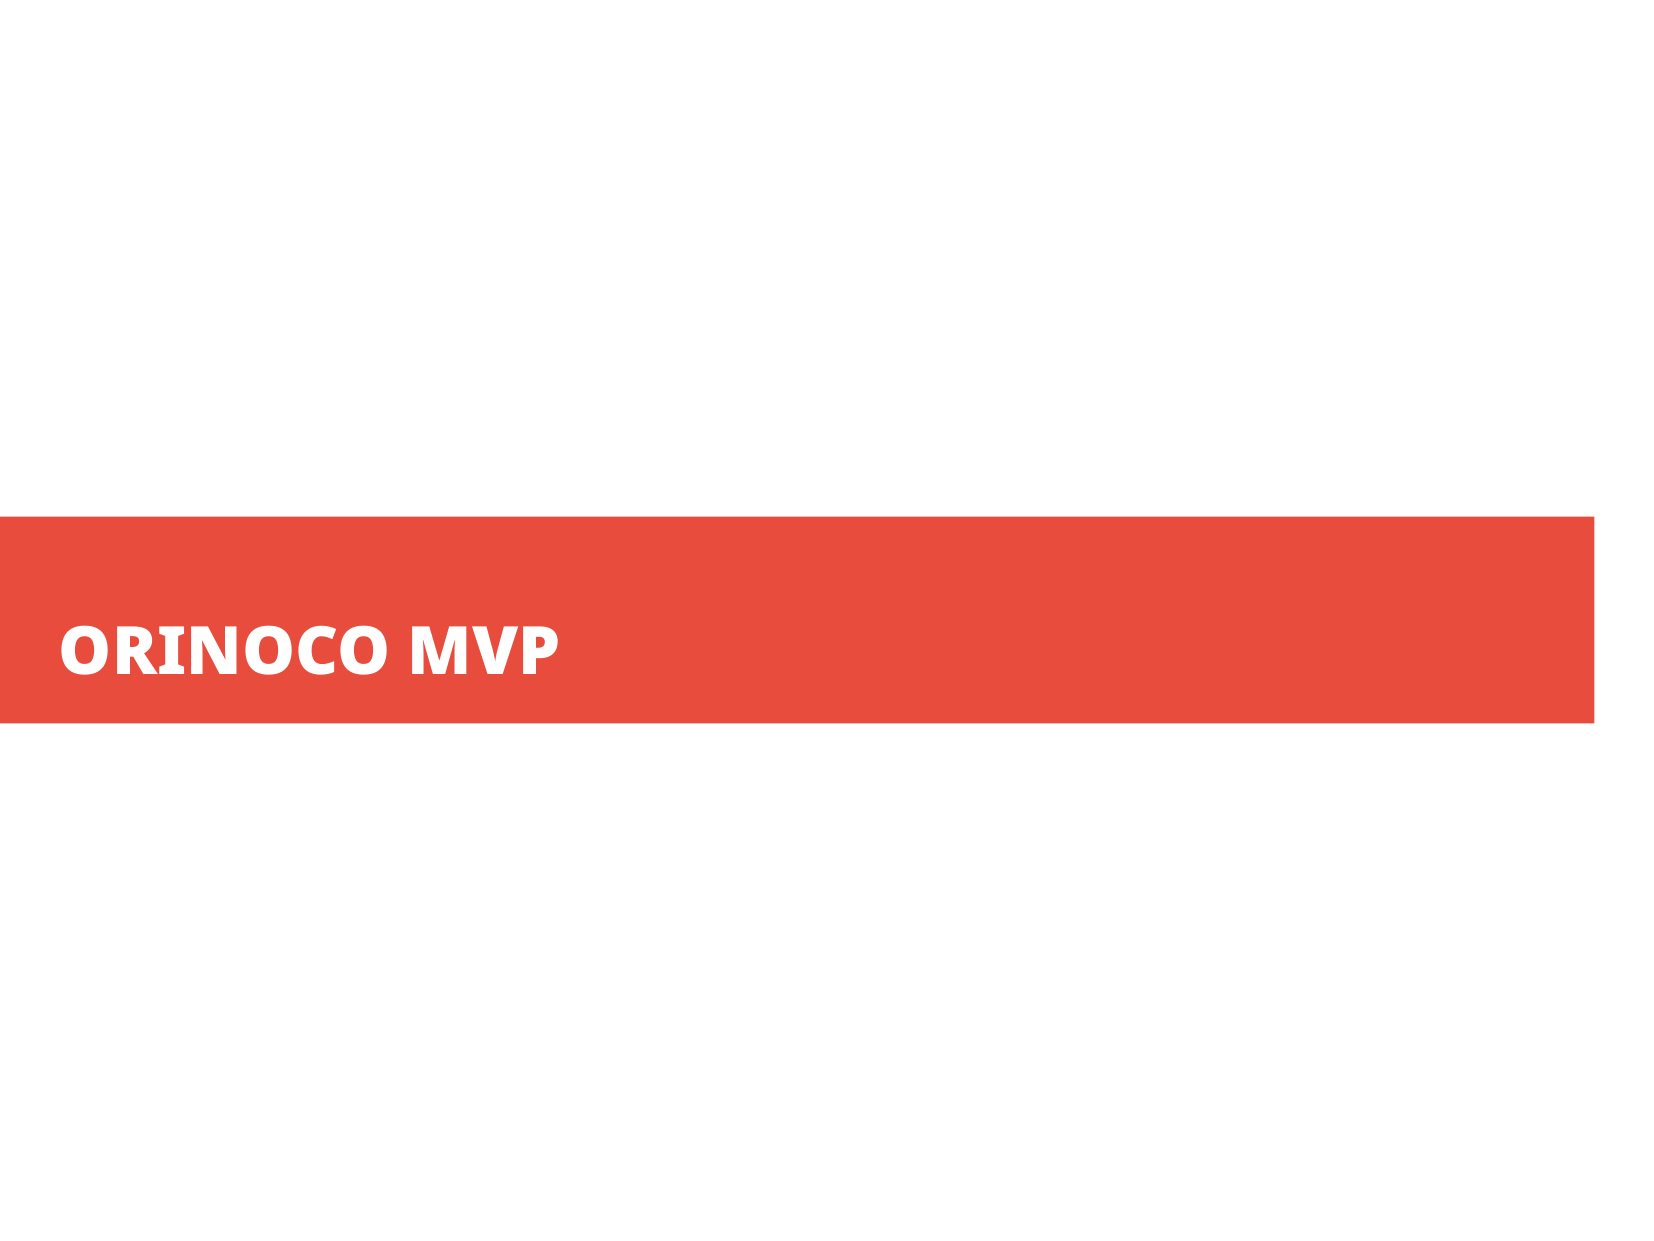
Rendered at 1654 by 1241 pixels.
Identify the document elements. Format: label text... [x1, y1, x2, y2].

title ORINOCO MVP [59, 546, 1595, 694]
